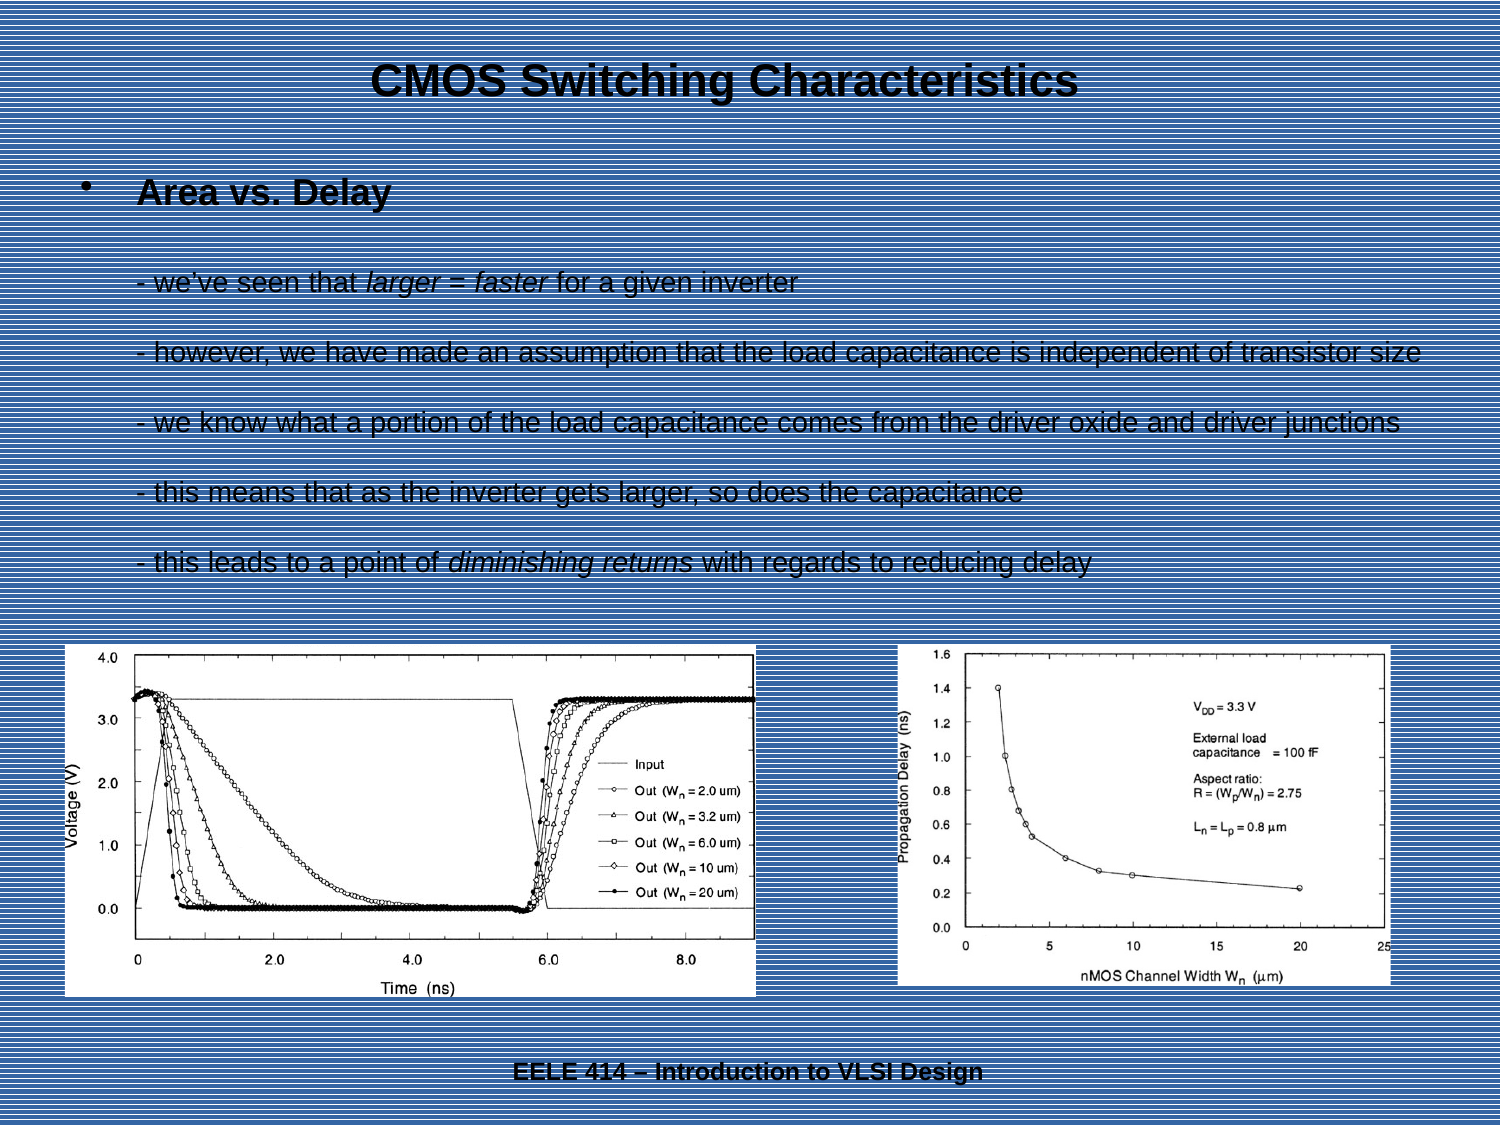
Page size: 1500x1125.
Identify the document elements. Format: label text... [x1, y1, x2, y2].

picture [897, 645, 1391, 985]
title CMOS Switching Characteristics [87, 37, 1363, 120]
list Area vs. Delay - we’ve seen that larger = faster for a given inverter - however, we have made an assumption that the load capacitance is independent of transistor size - we know what a portion of the load capacitance comes from the driver oxide and driver junctions - this means that as the inverter gets larger, so does the capacitance - this leads to a point of diminishing returns with regards to reducing delay [64, 160, 1471, 988]
picture [64, 645, 756, 997]
